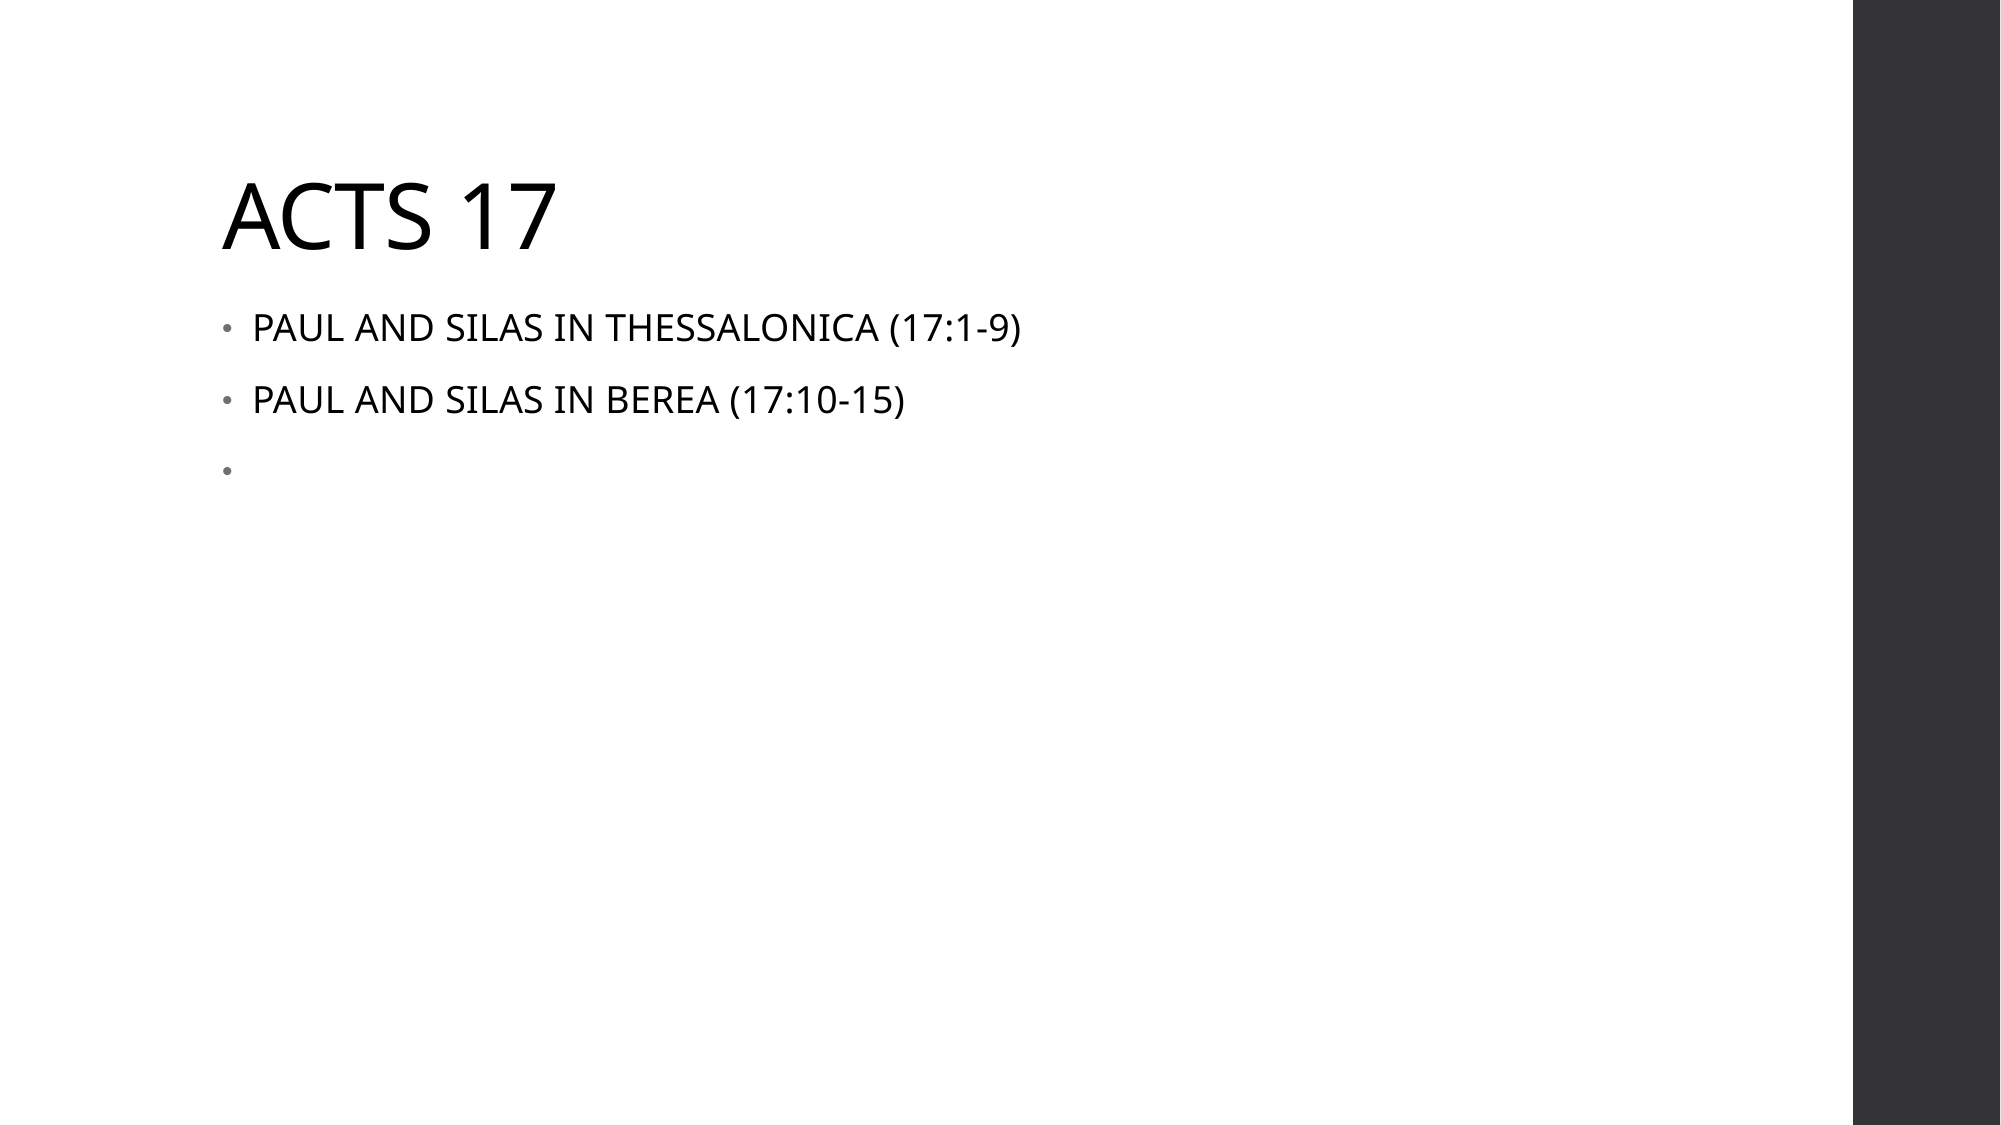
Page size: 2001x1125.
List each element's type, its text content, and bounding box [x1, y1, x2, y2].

title ACTS 17 [206, 60, 1797, 278]
list PAUL AND SILAS IN THESSALONICA (17:1-9) PAUL AND SILAS IN BEREA (17:10-15) [206, 299, 1617, 1014]
